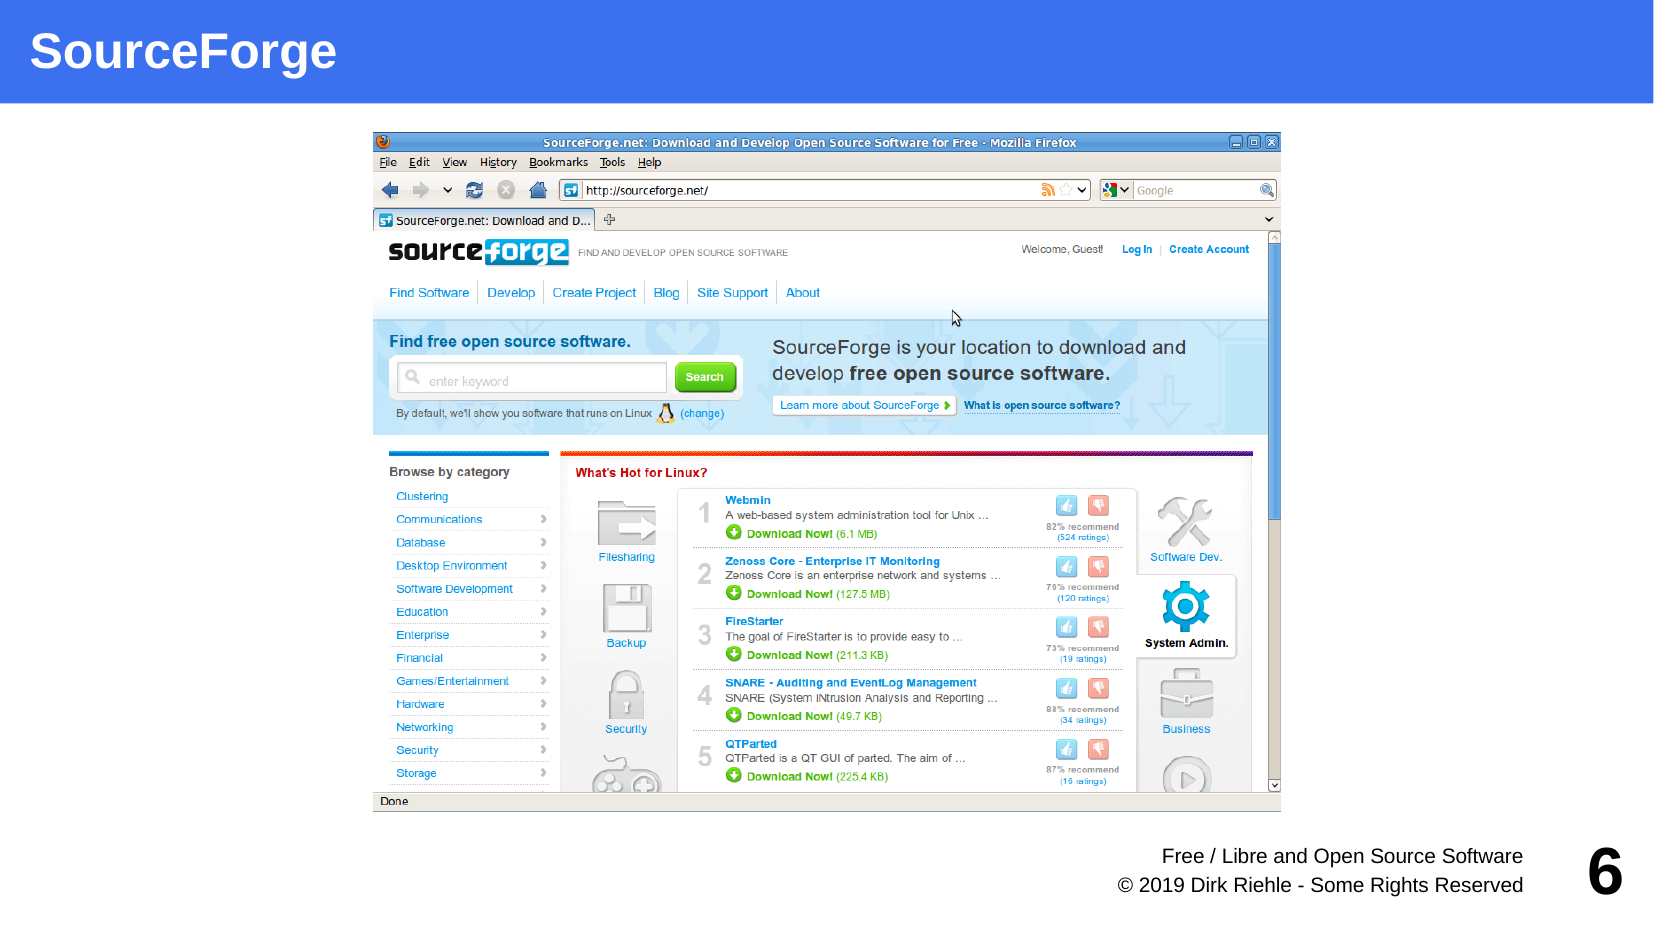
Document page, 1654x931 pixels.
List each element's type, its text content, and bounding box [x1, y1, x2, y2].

picture [373, 132, 1280, 813]
title SourceForge [0, 0, 1654, 104]
